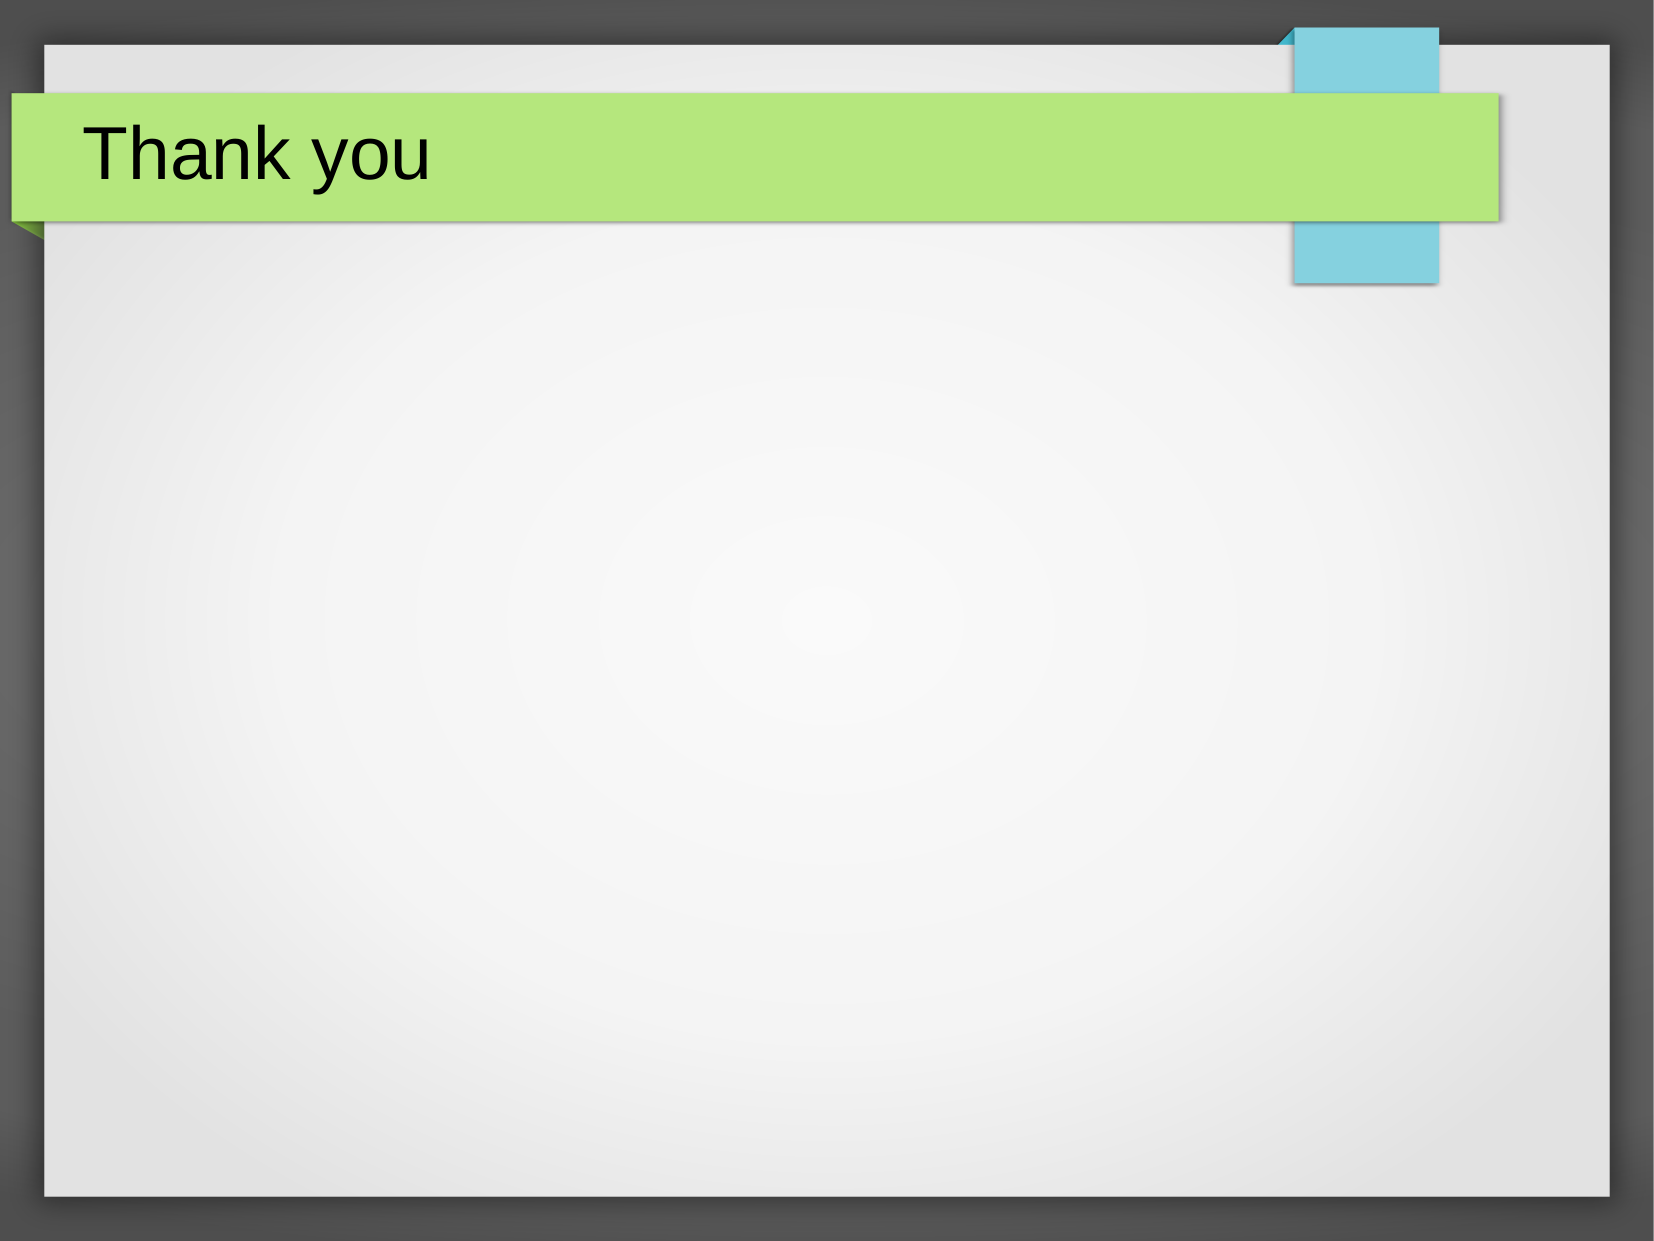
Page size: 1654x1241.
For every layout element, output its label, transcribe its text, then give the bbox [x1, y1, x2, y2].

picture [0, 0, 1654, 1241]
title Thank you [82, 94, 1264, 213]
